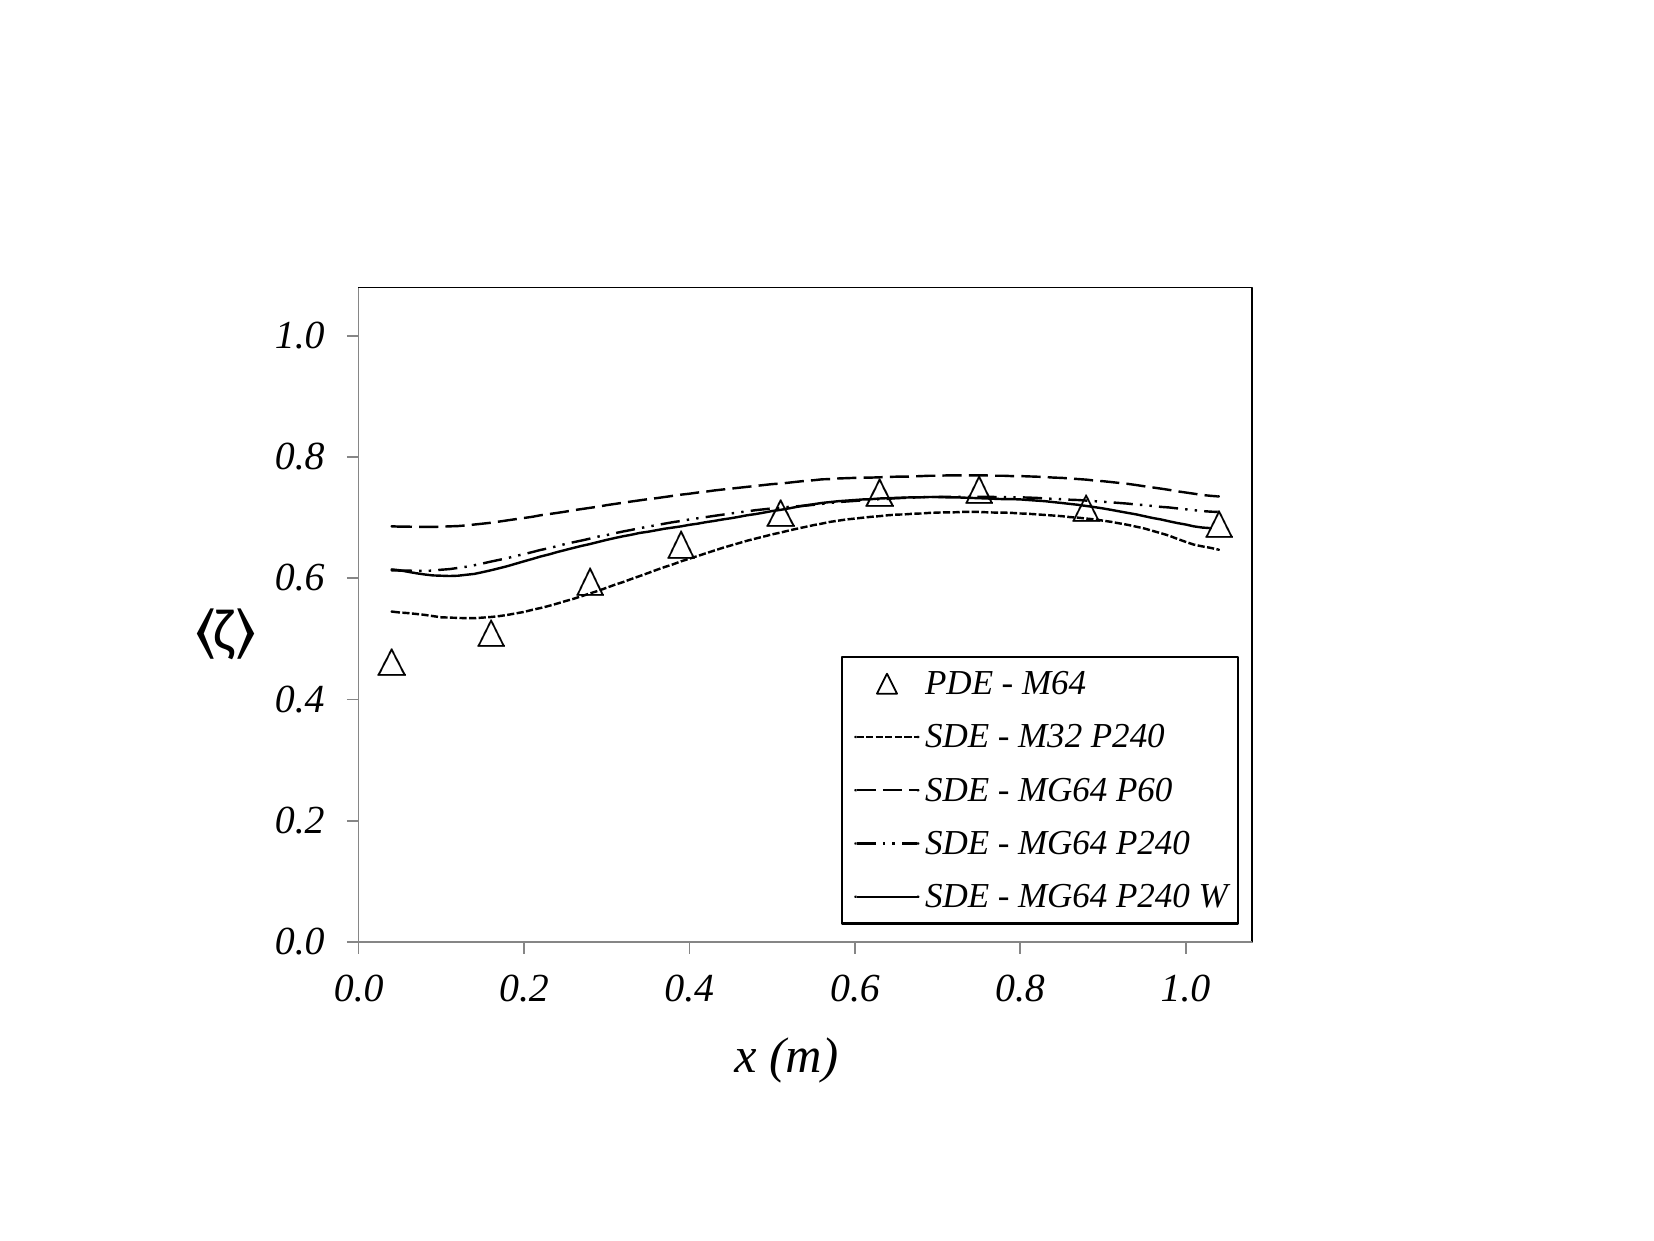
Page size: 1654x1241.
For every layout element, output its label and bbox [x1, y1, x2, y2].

picture [116, 225, 1384, 1126]
